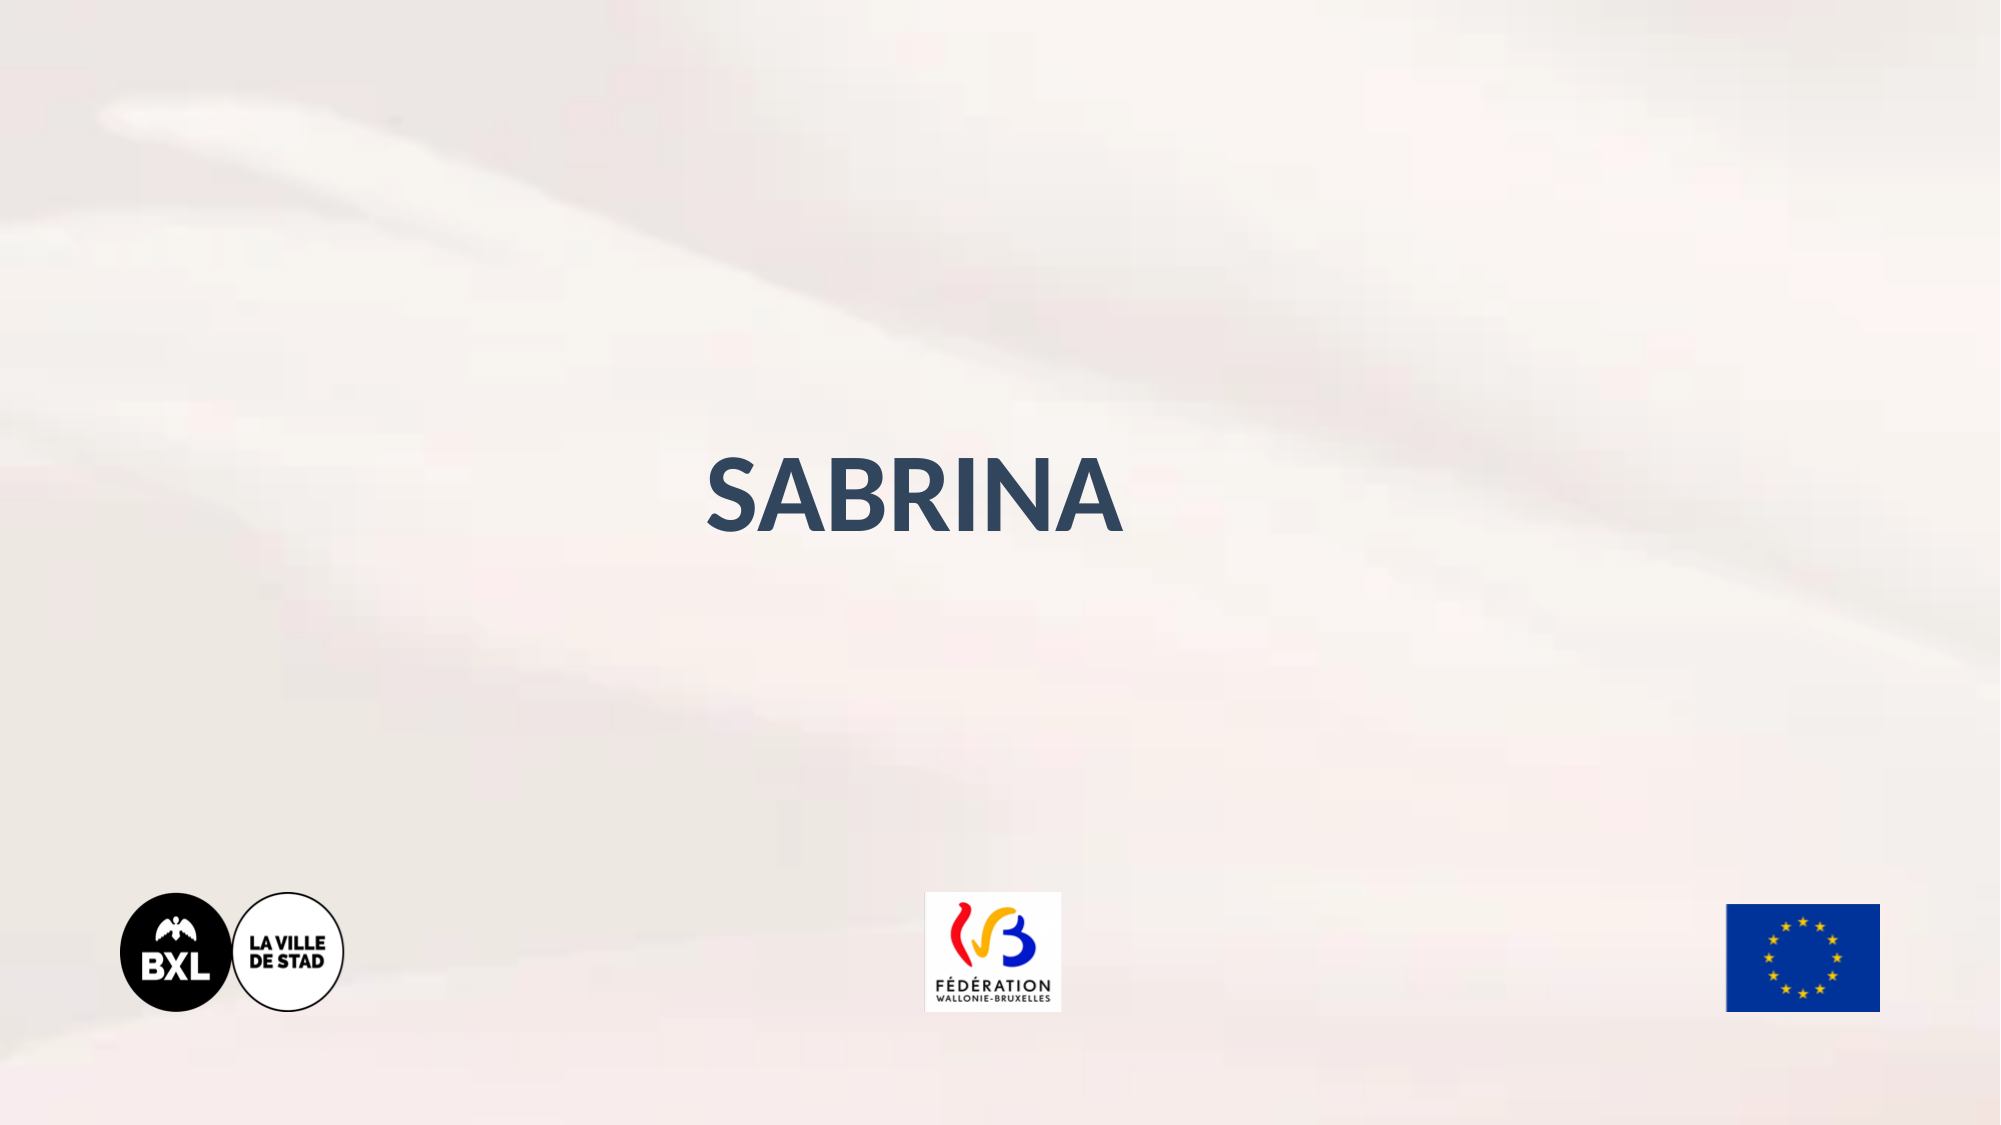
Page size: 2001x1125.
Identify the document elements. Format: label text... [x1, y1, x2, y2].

picture [0, 0, 2000, 1125]
text_box SABRINA [690, 411, 1601, 563]
